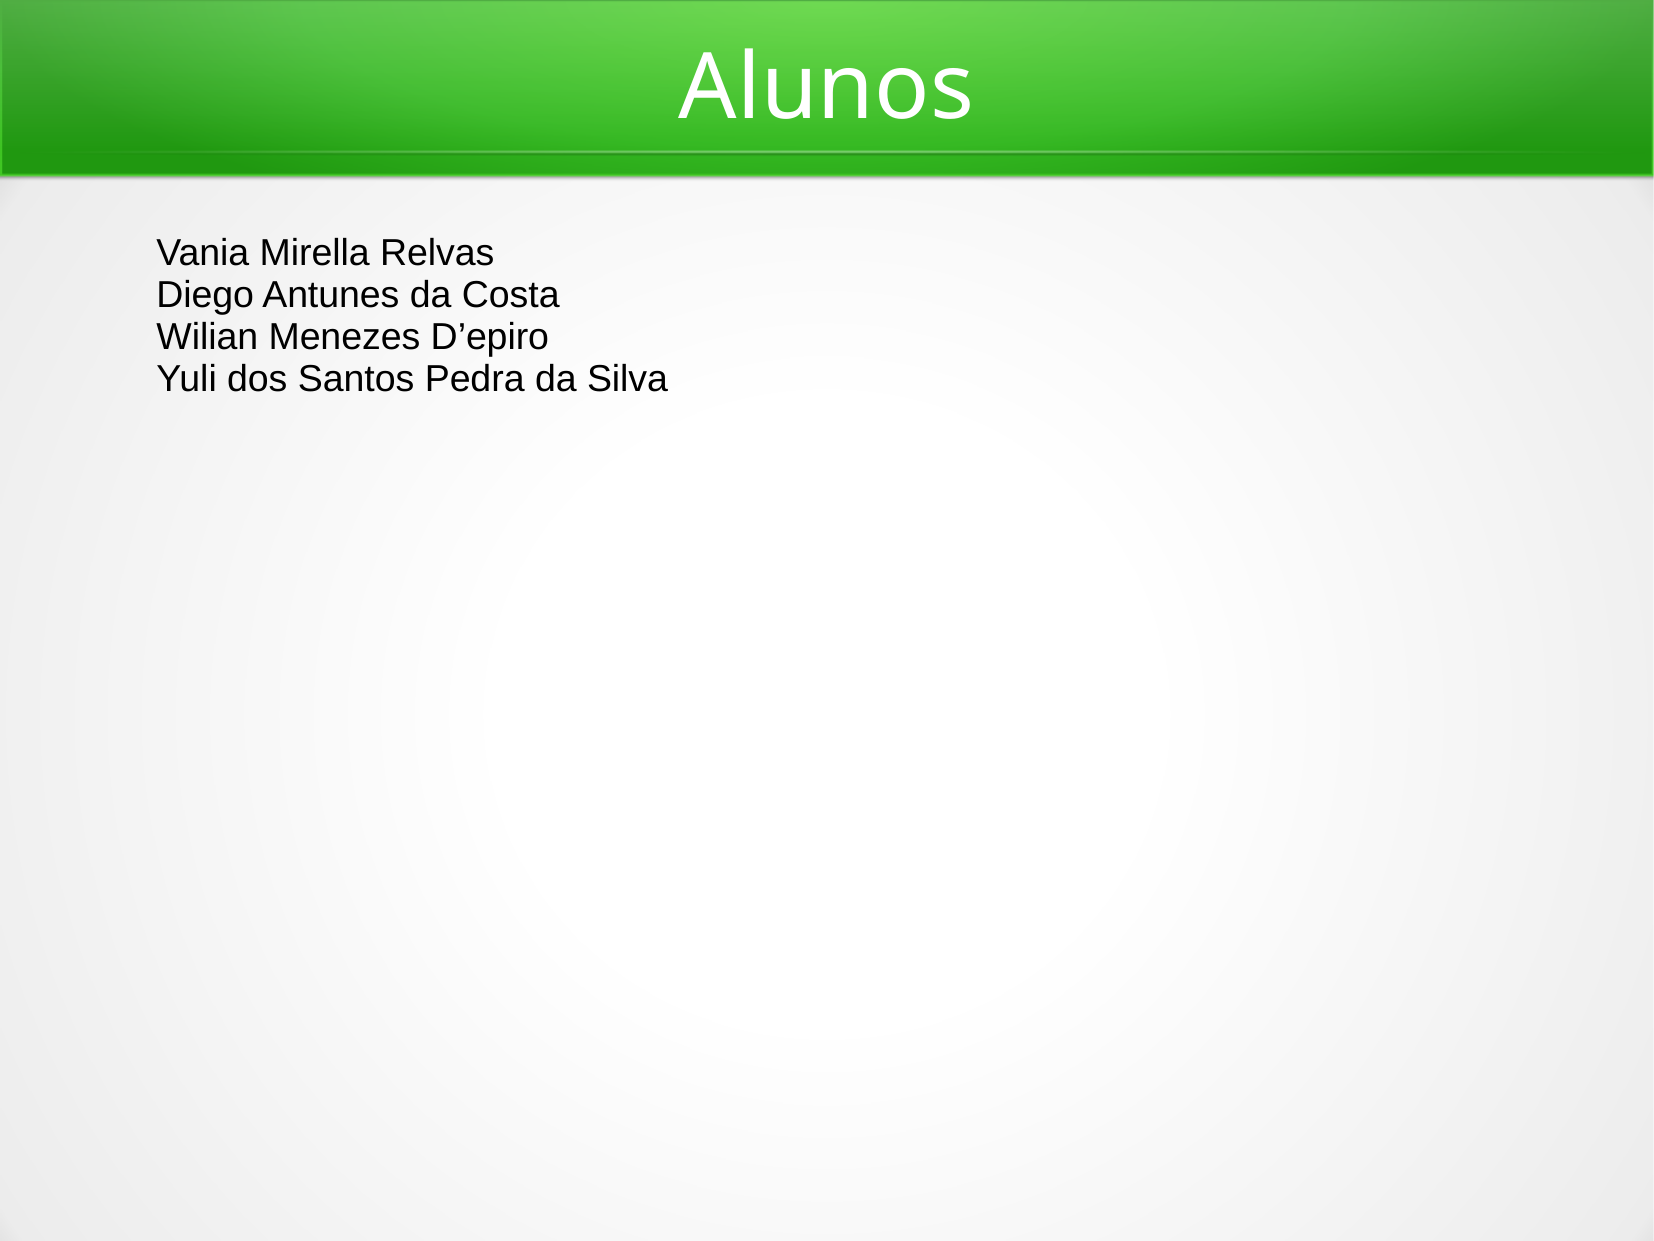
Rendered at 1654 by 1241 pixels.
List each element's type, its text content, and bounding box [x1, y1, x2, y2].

picture [0, 0, 1654, 1241]
title Alunos [82, 11, 1571, 154]
text_box Vania Mirella Relvas Diego Antunes da Costa Wilian Menezes D’epiro Yuli dos Santos Pedra da Silva [141, 224, 1595, 408]
